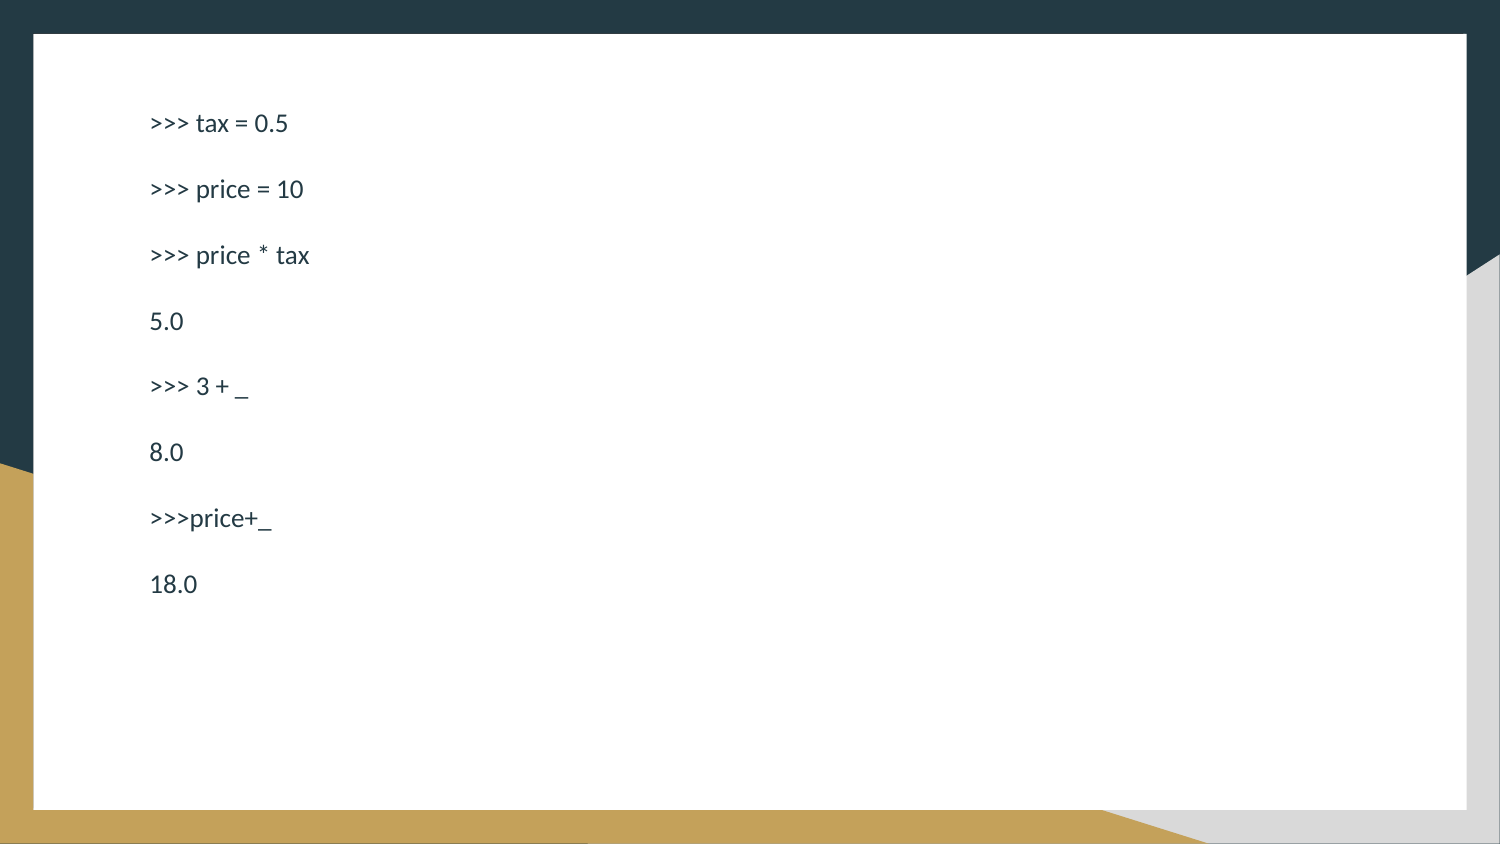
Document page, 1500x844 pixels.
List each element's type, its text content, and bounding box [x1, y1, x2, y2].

list >>> tax = 0.5 >>> price = 10 >>> price * tax 5.0 >>> 3 + _ 8.0 >>>price+_ 18.0 [134, 90, 1366, 729]
